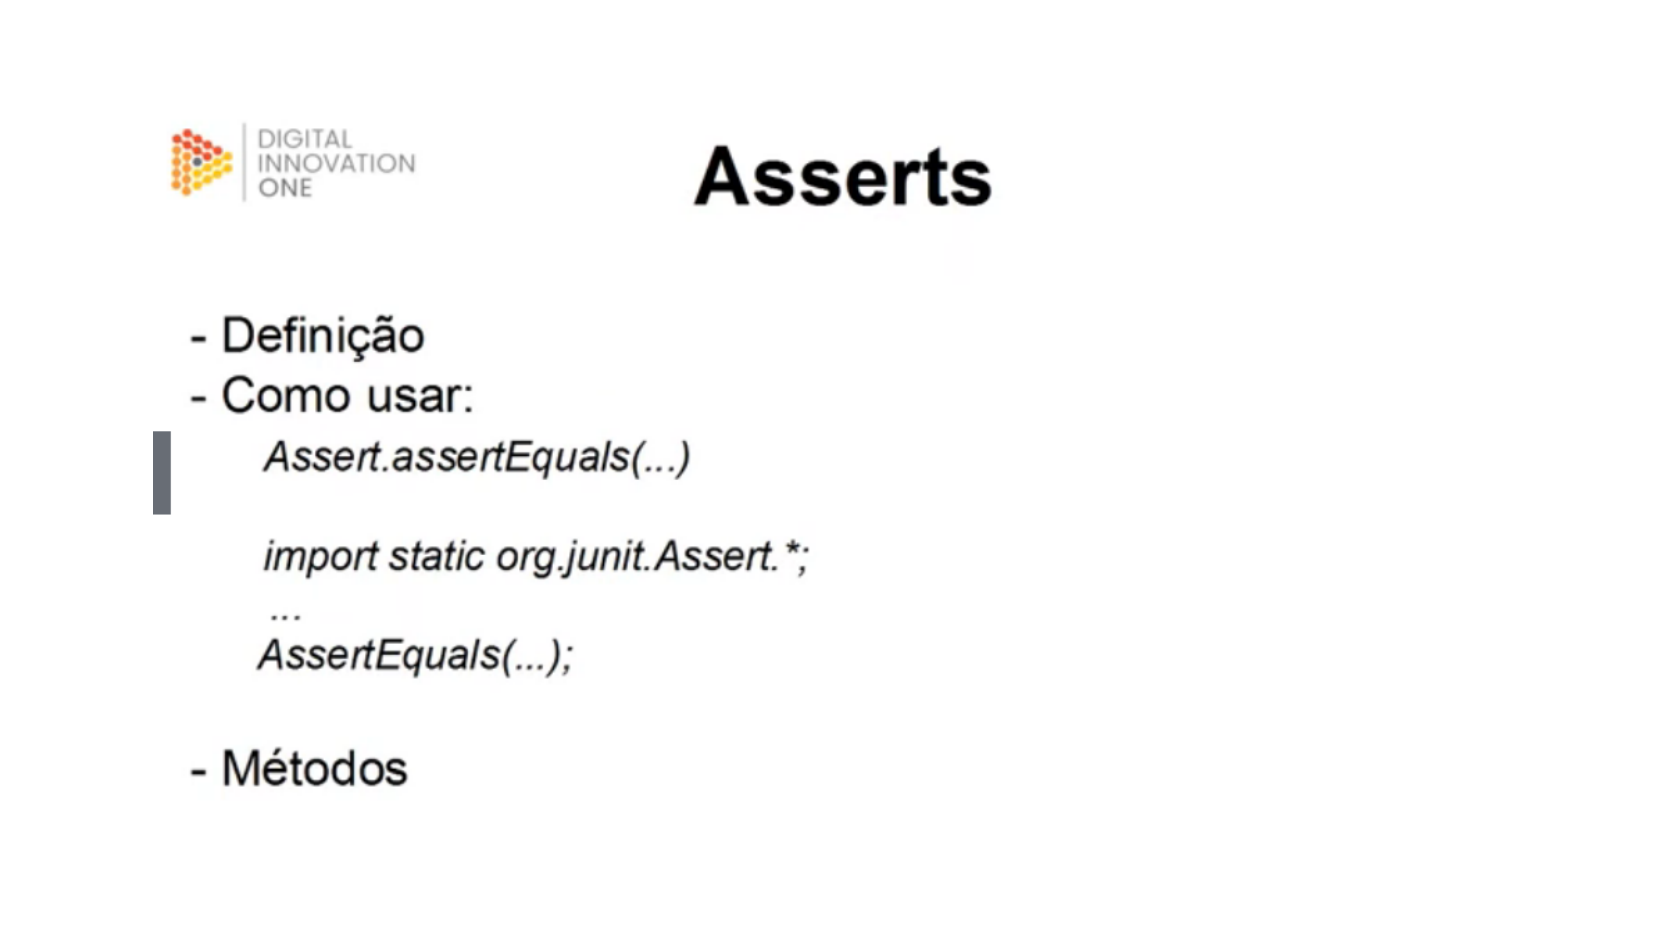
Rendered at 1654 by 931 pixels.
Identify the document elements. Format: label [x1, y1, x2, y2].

picture [153, 94, 1100, 823]
